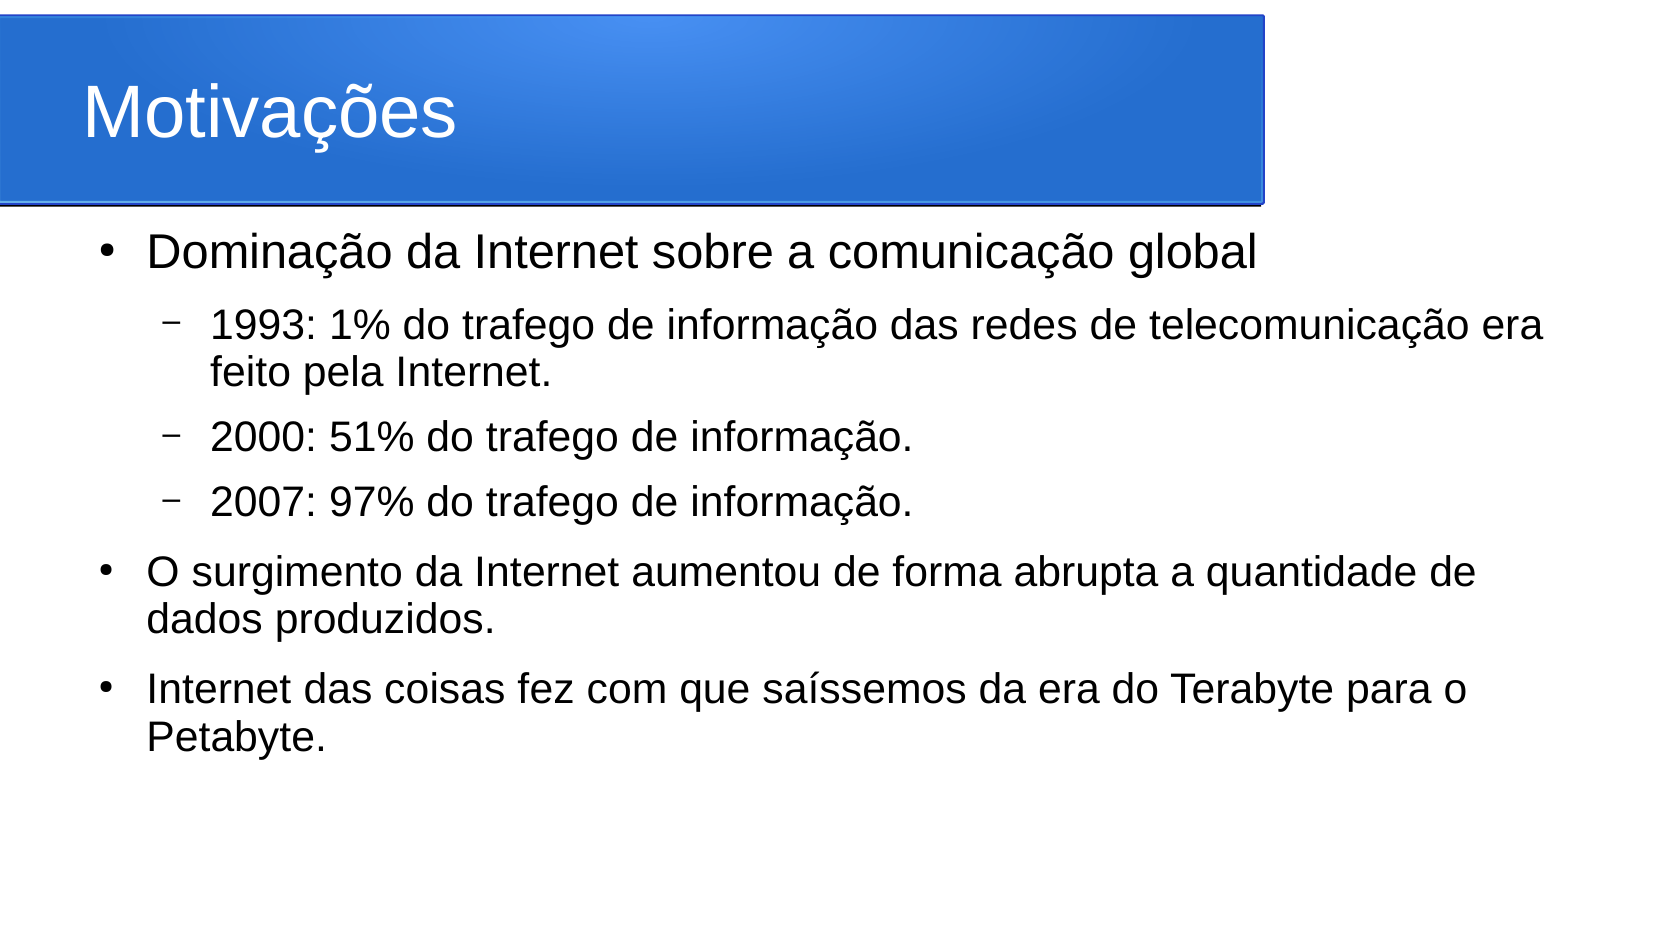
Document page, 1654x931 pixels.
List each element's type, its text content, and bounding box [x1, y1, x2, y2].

list Dominação da Internet sobre a comunicação global 1993: 1% do trafego de informação das redes de telecomunicação era feito pela Internet. 2000: 51% do trafego de informação. 2007: 97% do trafego de informação. O surgimento da Internet aumentou de forma abrupta a quantidade de dados produzidos. Internet das coisas fez com que saíssemos da era do Terabyte para o Petabyte. [82, 224, 1571, 764]
title Motivações [82, 35, 1235, 189]
